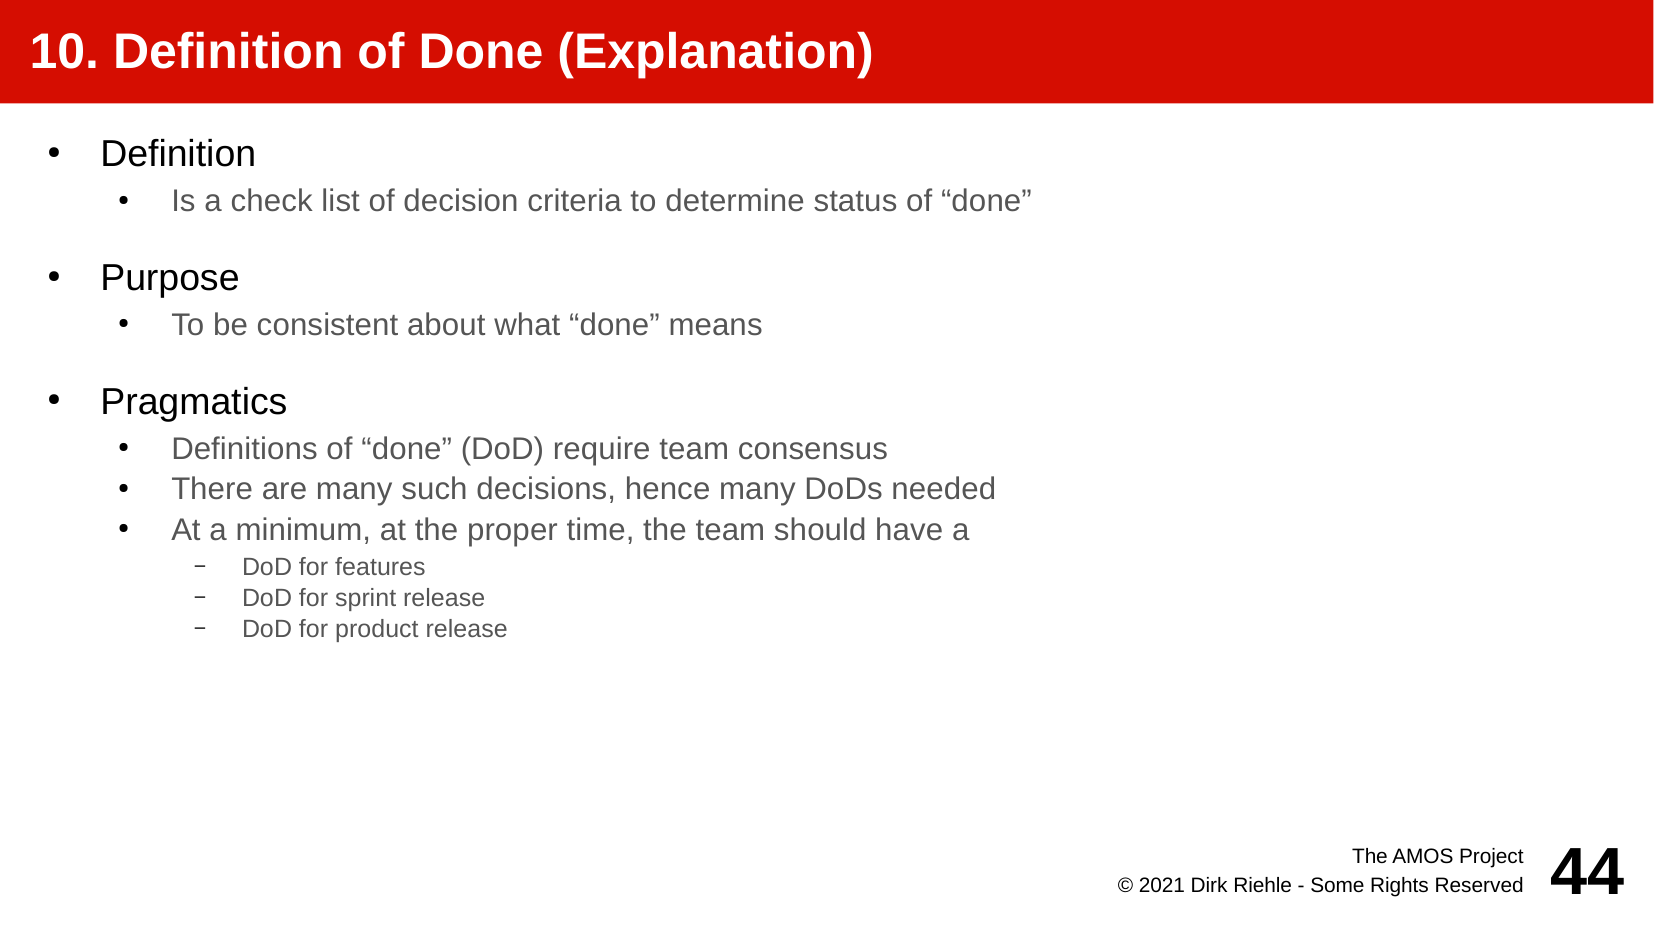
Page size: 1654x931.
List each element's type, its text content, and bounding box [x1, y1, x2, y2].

list Definition Is a check list of decision criteria to determine status of “done” Purpose To be consistent about what “done” means Pragmatics Definitions of “done” (DoD) require team consensus There are many such decisions, hence many DoDs needed At a minimum, at the proper time, the team should have a DoD for features DoD for sprint release DoD for product release [29, 132, 1625, 813]
title 10. Definition of Done (Explanation) [0, 0, 1654, 104]
